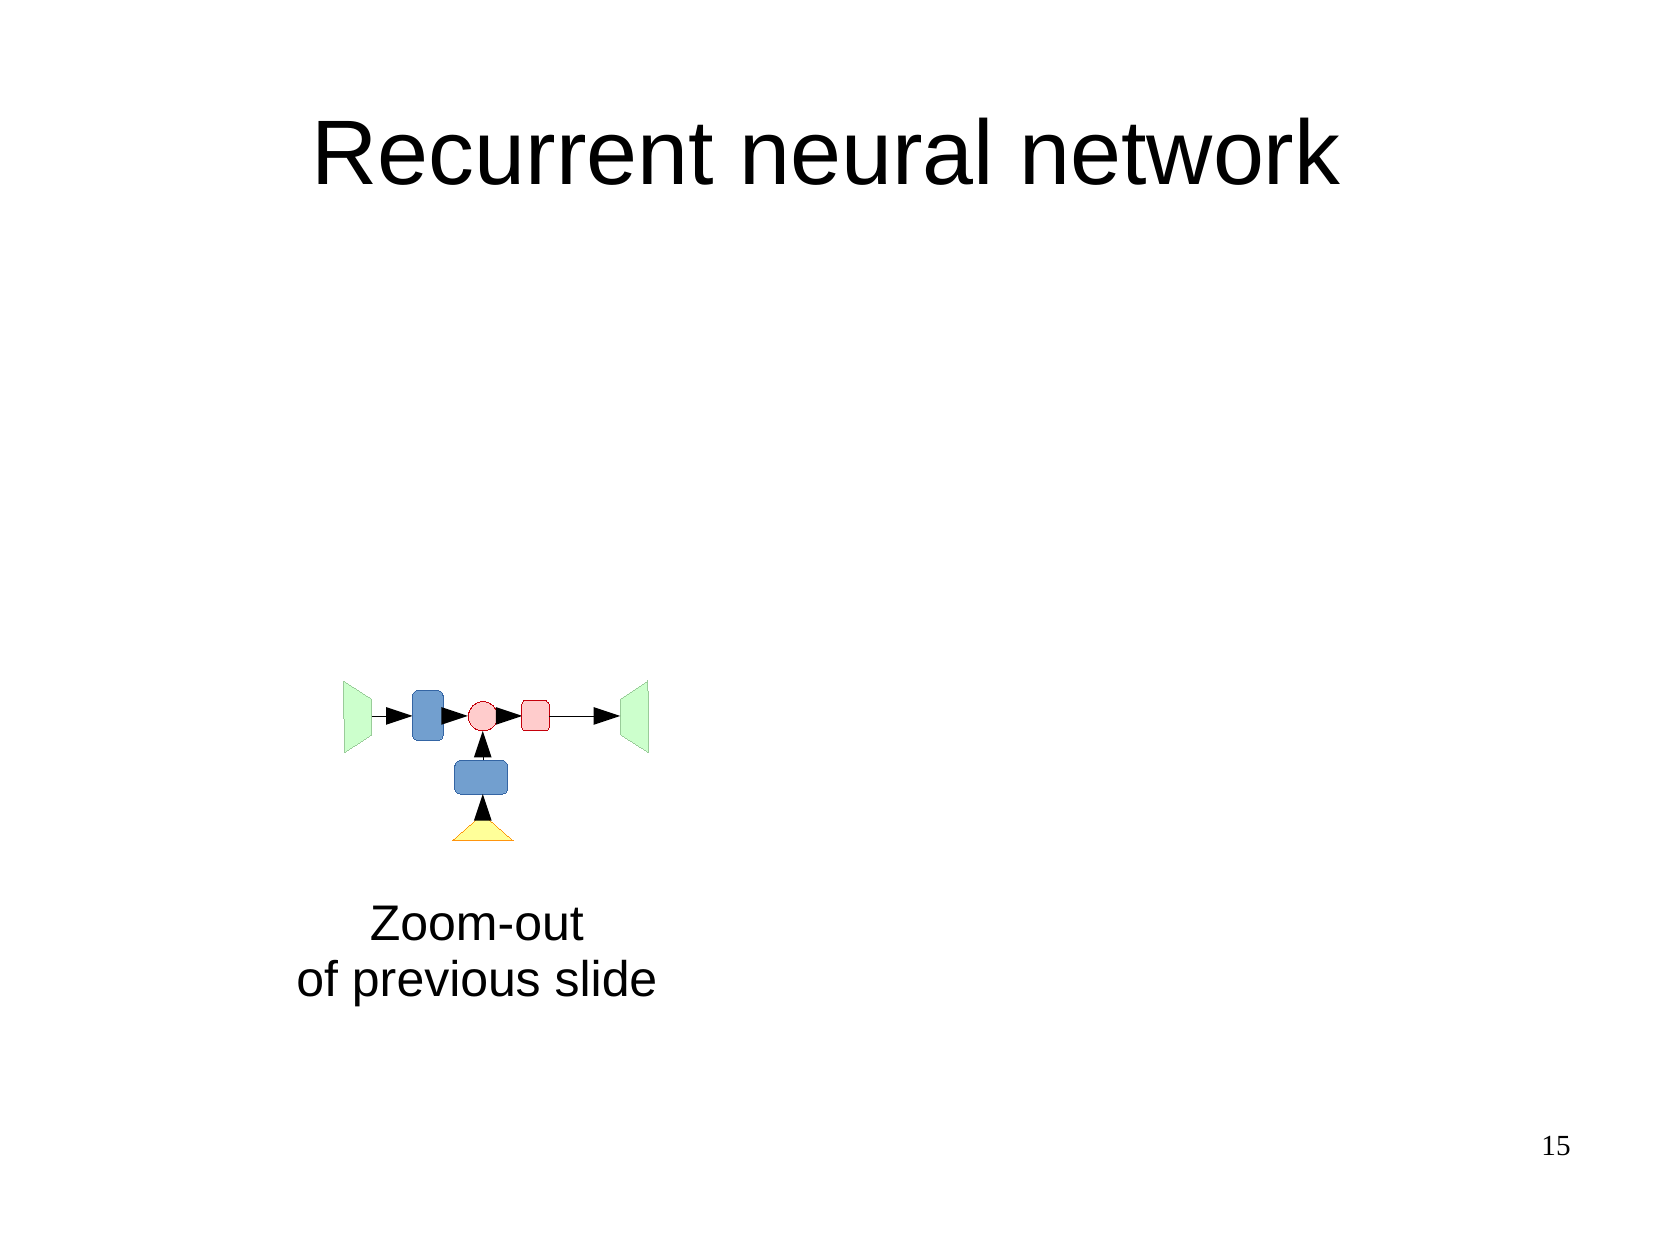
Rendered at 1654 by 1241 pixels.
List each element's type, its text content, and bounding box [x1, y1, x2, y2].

text_box [521, 700, 550, 731]
text_box [454, 760, 508, 795]
title Recurrent neural network [82, 49, 1571, 257]
text_box [452, 821, 514, 841]
text_box Zoom-out of previous slide [249, 888, 705, 1016]
text_box [468, 701, 495, 731]
text_box [620, 680, 649, 753]
text_box [343, 681, 372, 753]
text_box [412, 690, 444, 741]
